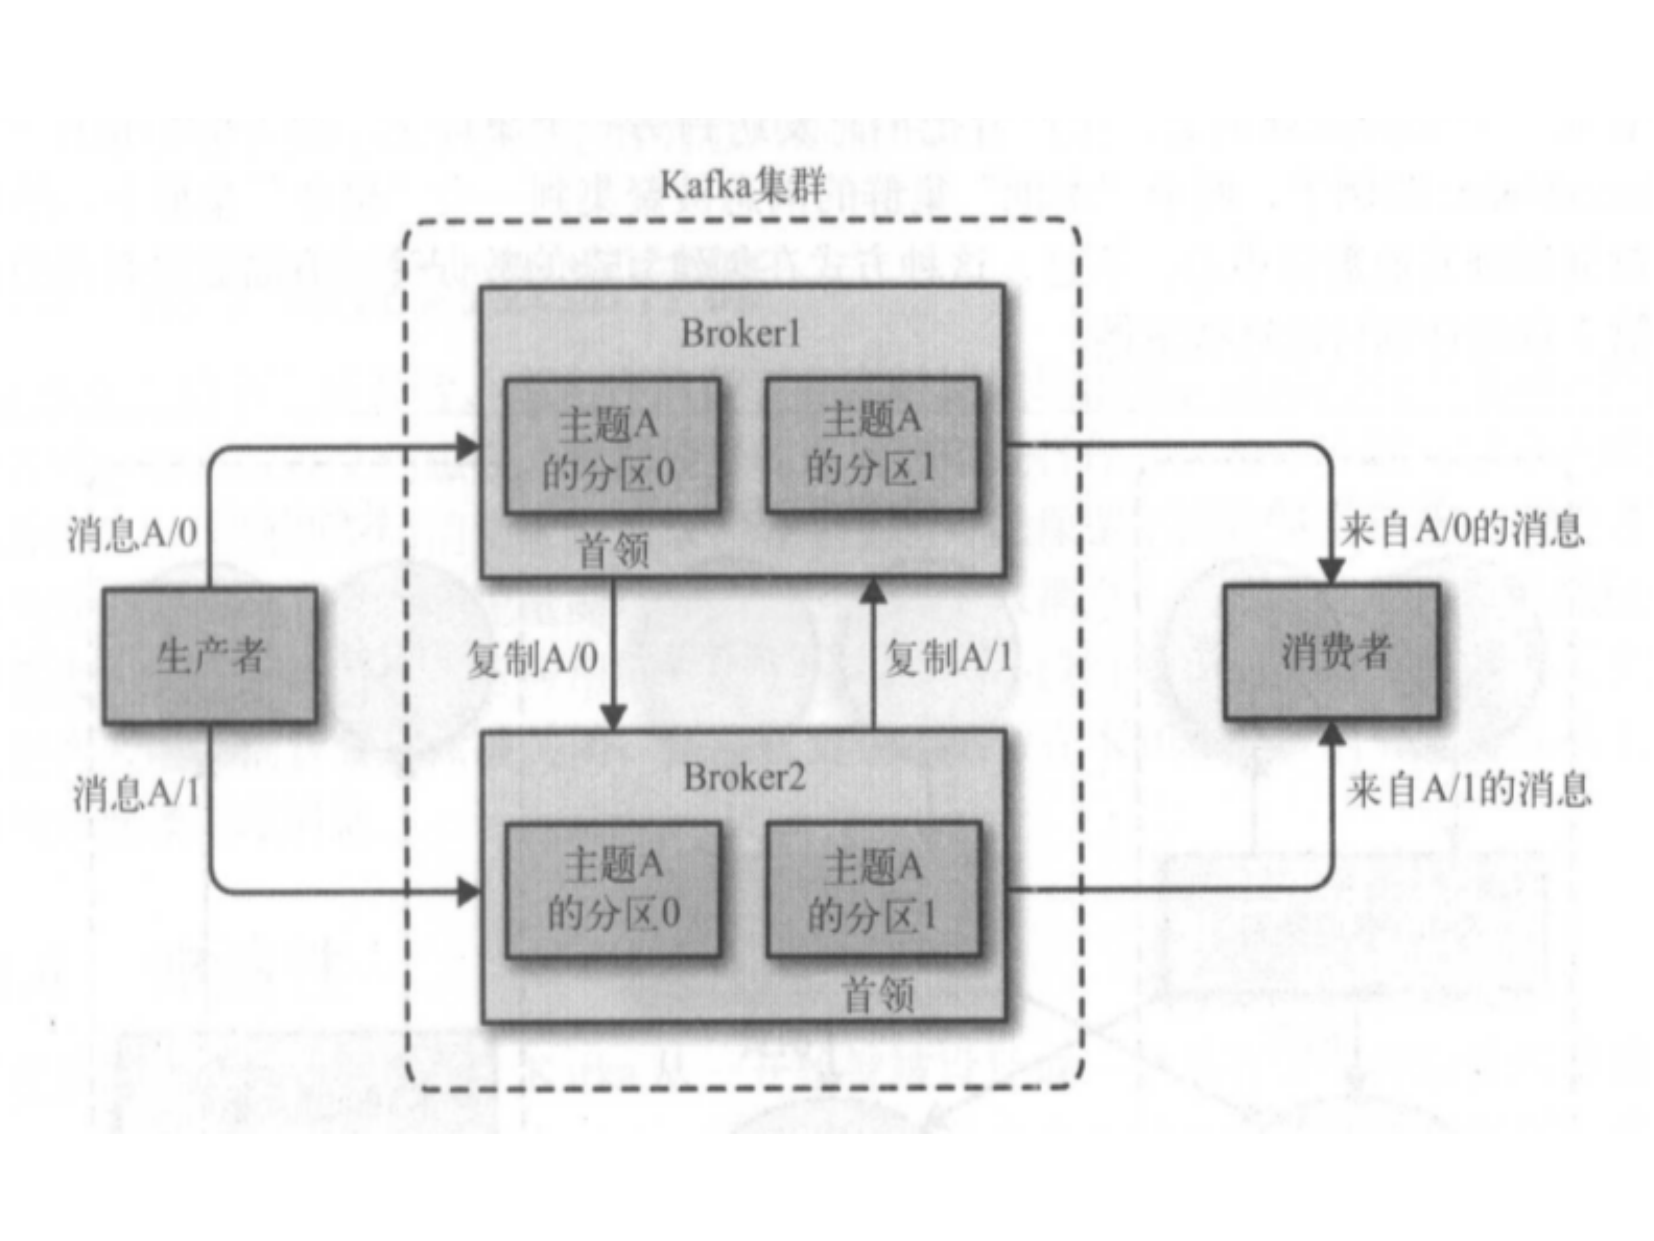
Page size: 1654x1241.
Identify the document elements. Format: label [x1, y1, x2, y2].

picture [0, 118, 1654, 1134]
